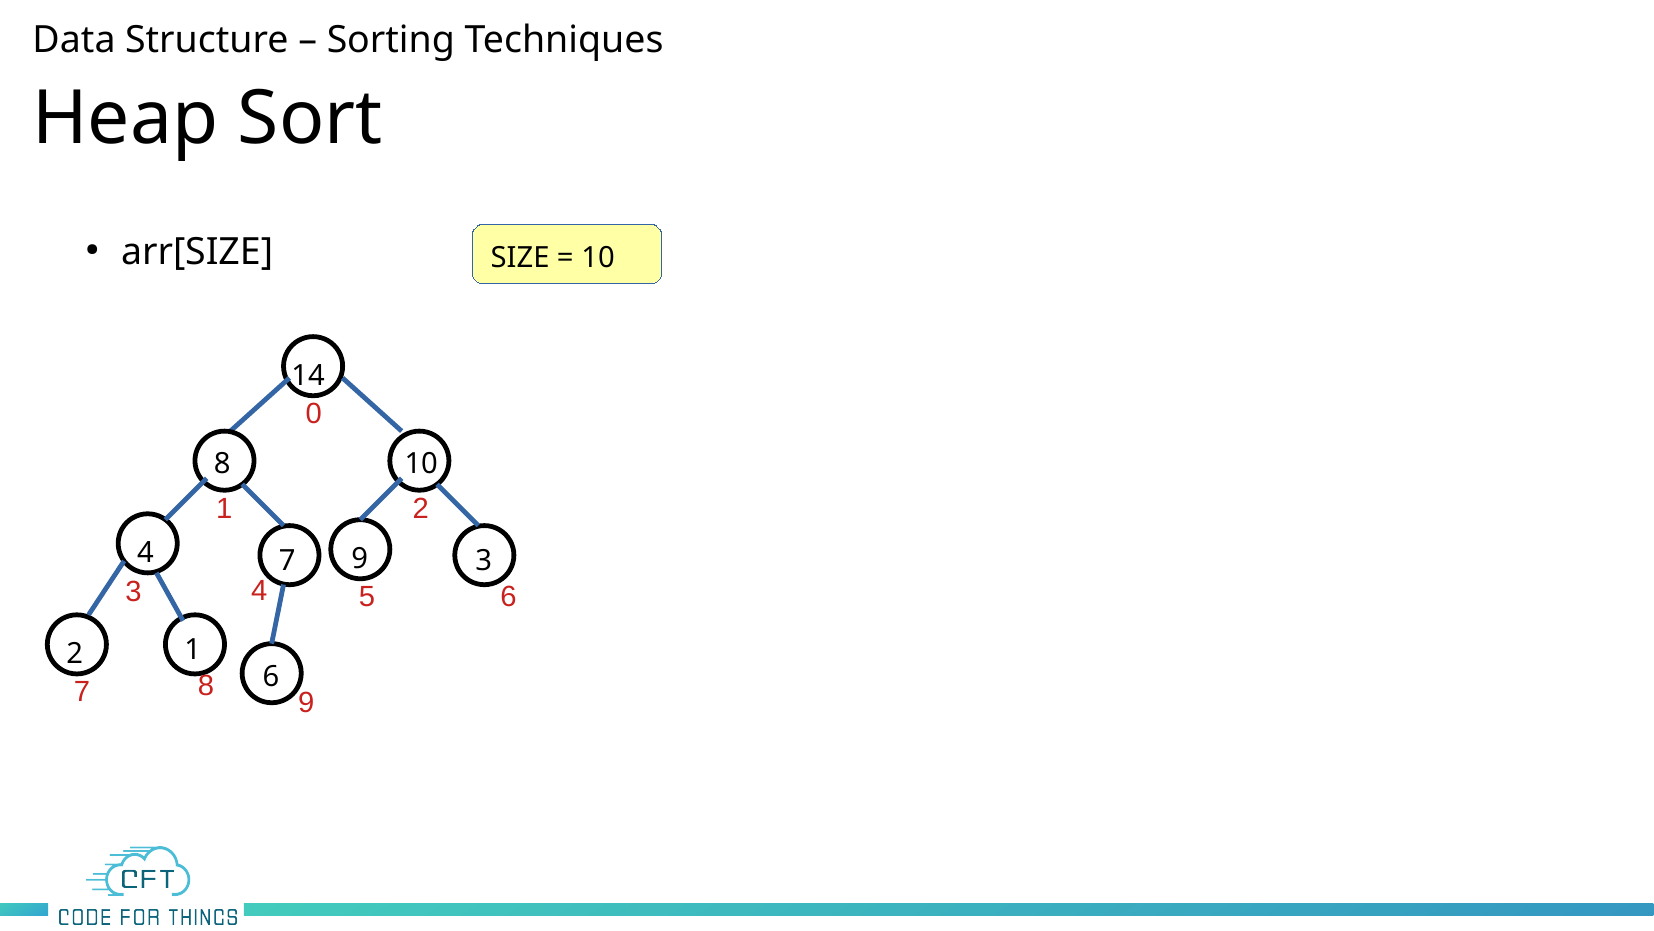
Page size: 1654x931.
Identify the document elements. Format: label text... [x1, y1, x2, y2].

text_box [118, 528, 122, 558]
text_box 4 [122, 523, 171, 573]
text_box [467, 525, 502, 531]
text_box [404, 431, 435, 435]
text_box [184, 614, 212, 620]
text_box 9 [283, 679, 330, 727]
text_box 9 [336, 529, 385, 579]
text_box 6 [485, 572, 532, 621]
text_box 6 [248, 647, 297, 697]
text_box 7 [59, 667, 105, 716]
text_box [254, 697, 290, 703]
text_box [297, 657, 302, 689]
text_box 1 [201, 484, 248, 532]
text_box 2 [397, 484, 444, 532]
text_box 1 [169, 620, 218, 670]
text_box 8 [199, 435, 266, 485]
text_box [313, 537, 320, 574]
text_box [338, 519, 382, 529]
text_box [291, 336, 335, 346]
text_box 14 [269, 346, 346, 396]
text_box SIZE = 10 [475, 228, 656, 278]
text_box 5 [343, 572, 390, 621]
text_box [258, 643, 286, 647]
text_box 0 [290, 389, 337, 437]
text_box [165, 630, 169, 659]
text_box [209, 431, 240, 435]
text_box 10 [389, 435, 457, 485]
text_box 8 [183, 661, 229, 710]
text_box [472, 224, 662, 284]
text_box [272, 525, 307, 531]
title Data Structure – Sorting Techniques Heap Sort [32, 12, 1184, 166]
picture [59, 846, 237, 925]
text_box [259, 540, 264, 566]
text_box 4 [236, 566, 283, 615]
text_box 7 [264, 531, 313, 581]
text_box 2 [51, 624, 100, 674]
text_box [55, 614, 99, 624]
text_box 3 [110, 567, 157, 616]
text_box [330, 532, 336, 566]
text_box [171, 525, 178, 562]
text_box [47, 630, 51, 659]
text_box [283, 581, 304, 585]
text_box [242, 655, 248, 691]
text_box [126, 513, 170, 523]
text_box [454, 538, 460, 572]
text_box [385, 533, 390, 566]
text_box [100, 626, 107, 663]
text_box 3 [460, 531, 509, 581]
text_box [218, 625, 225, 661]
text_box [194, 445, 199, 476]
text_box [509, 538, 514, 572]
text_box [470, 581, 485, 585]
text_box 3 [110, 567, 116, 576]
text_box arr[SIZE] [70, 217, 315, 284]
